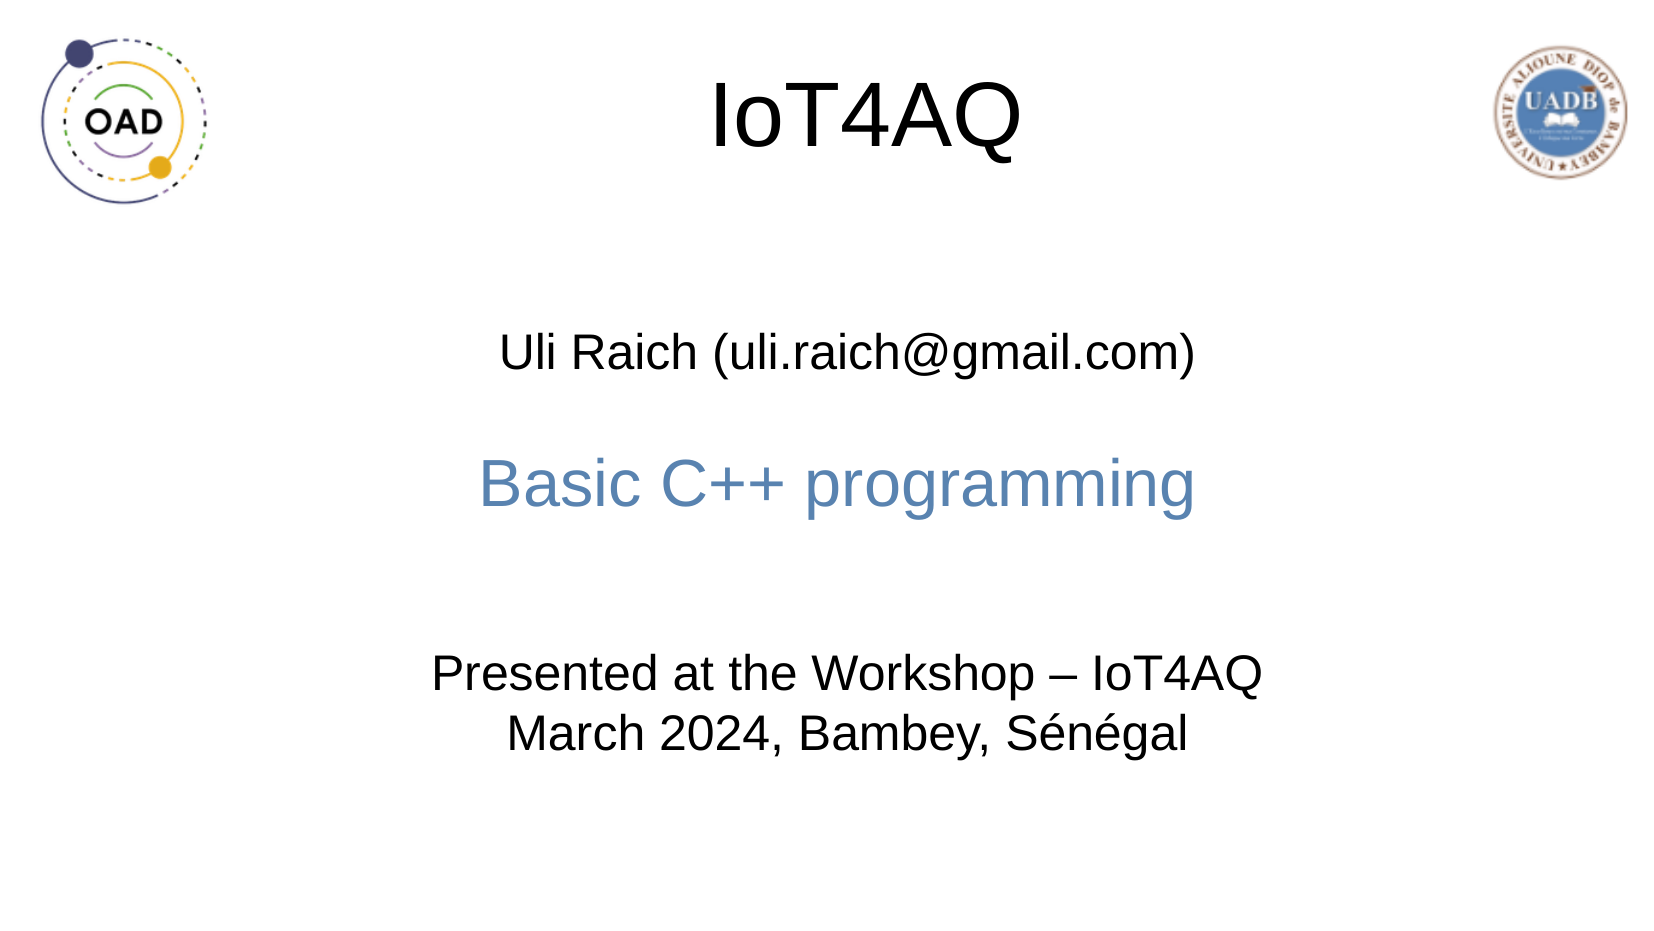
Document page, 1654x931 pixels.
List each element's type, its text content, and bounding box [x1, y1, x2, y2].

subtitle Uli Raich (uli.raich@gmail.com) Basic C++ programming Presented at the Workshop – IoT4AQ March 2024, Bambey, Sénégal [82, 217, 1613, 863]
title IoT4AQ [295, 32, 1463, 188]
picture [1482, 37, 1641, 188]
picture [0, 24, 242, 225]
